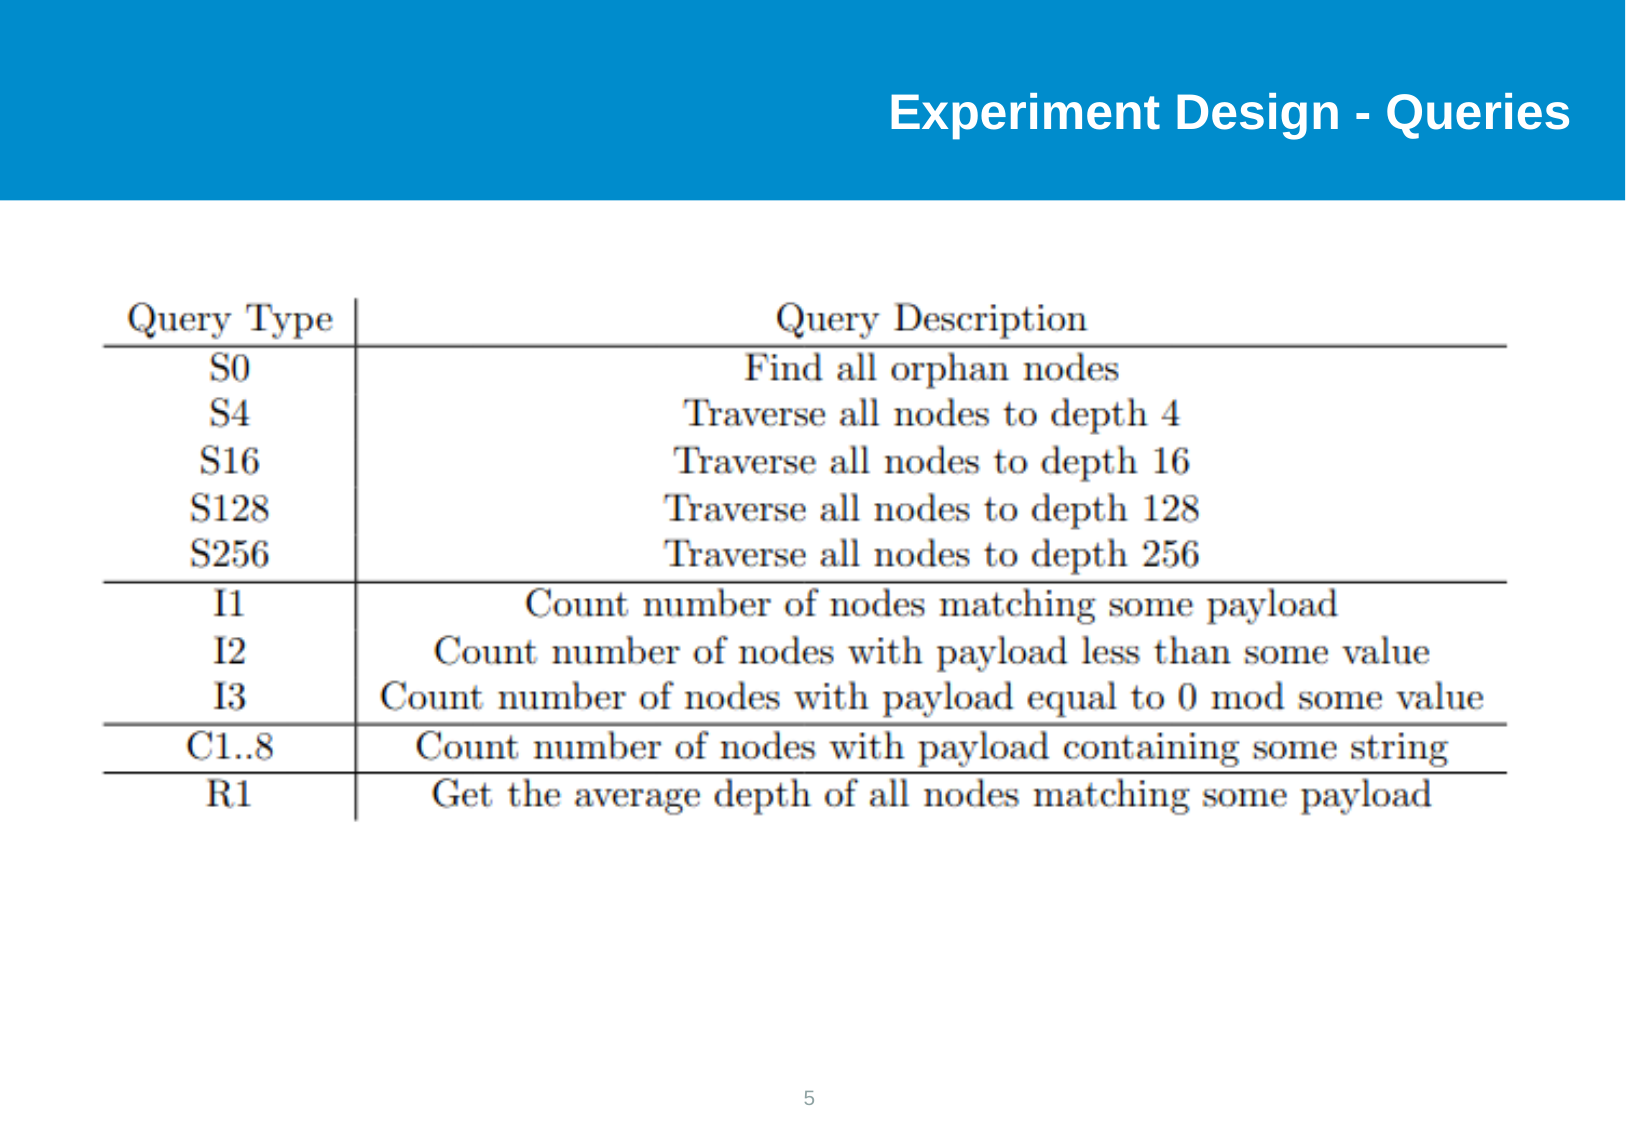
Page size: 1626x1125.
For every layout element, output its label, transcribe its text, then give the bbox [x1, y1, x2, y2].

picture [83, 290, 1542, 835]
title Experiment Design - Queries [121, 37, 1573, 188]
